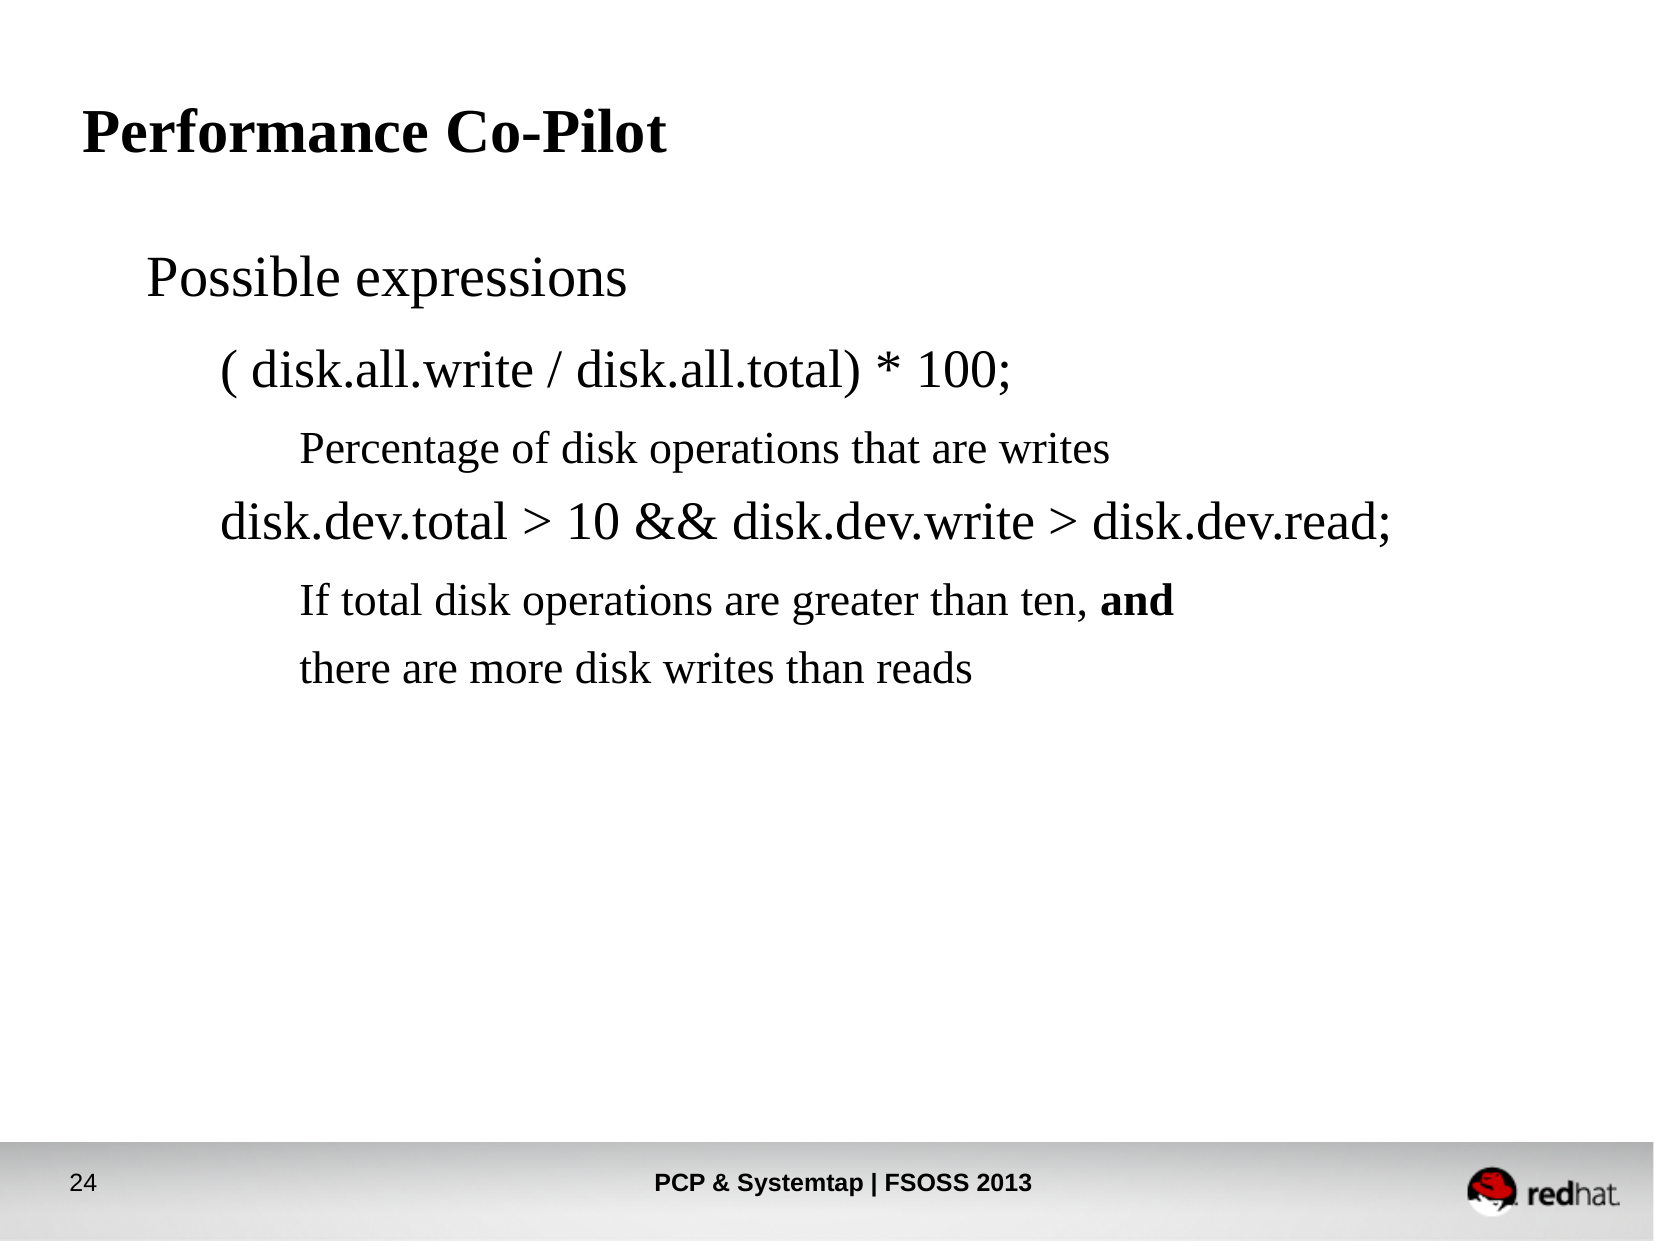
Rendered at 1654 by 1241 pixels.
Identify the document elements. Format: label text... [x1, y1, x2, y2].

title Performance Co-Pilot [82, 37, 1571, 226]
list Possible expressions ( disk.all.write / disk.all.total) * 100; Percentage of disk operations that are writes disk.dev.total > 10 && disk.dev.write > disk.dev.read; If total disk operations are greater than ten, and there are more disk writes than reads [86, 244, 1576, 1039]
picture [0, 1142, 1654, 1241]
